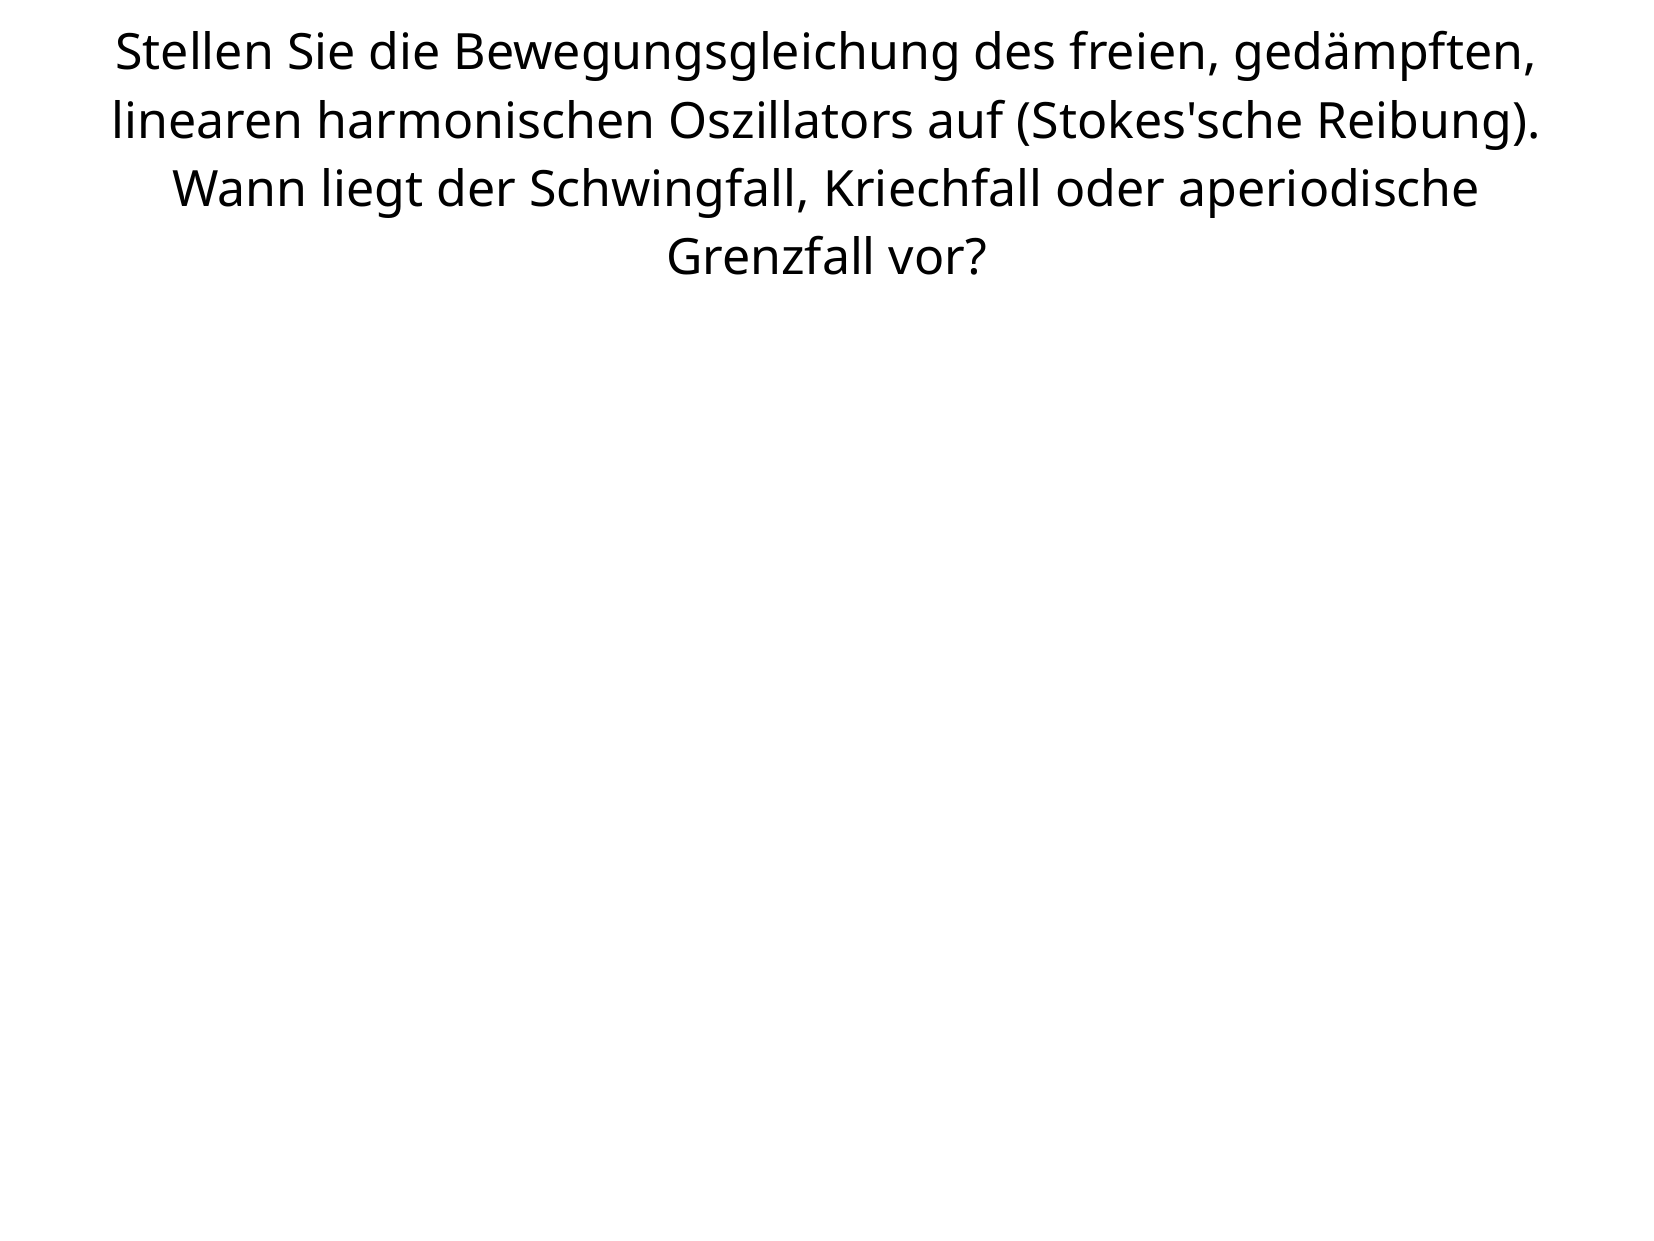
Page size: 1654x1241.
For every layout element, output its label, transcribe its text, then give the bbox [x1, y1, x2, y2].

title Stellen Sie die Bewegungsgleichung des freien, gedämpften, linearen harmonischen Oszillators auf (Stokes'sche Reibung). Wann liegt der Schwingfall, Kriechfall oder aperiodische Grenzfall vor? [82, 33, 1571, 272]
